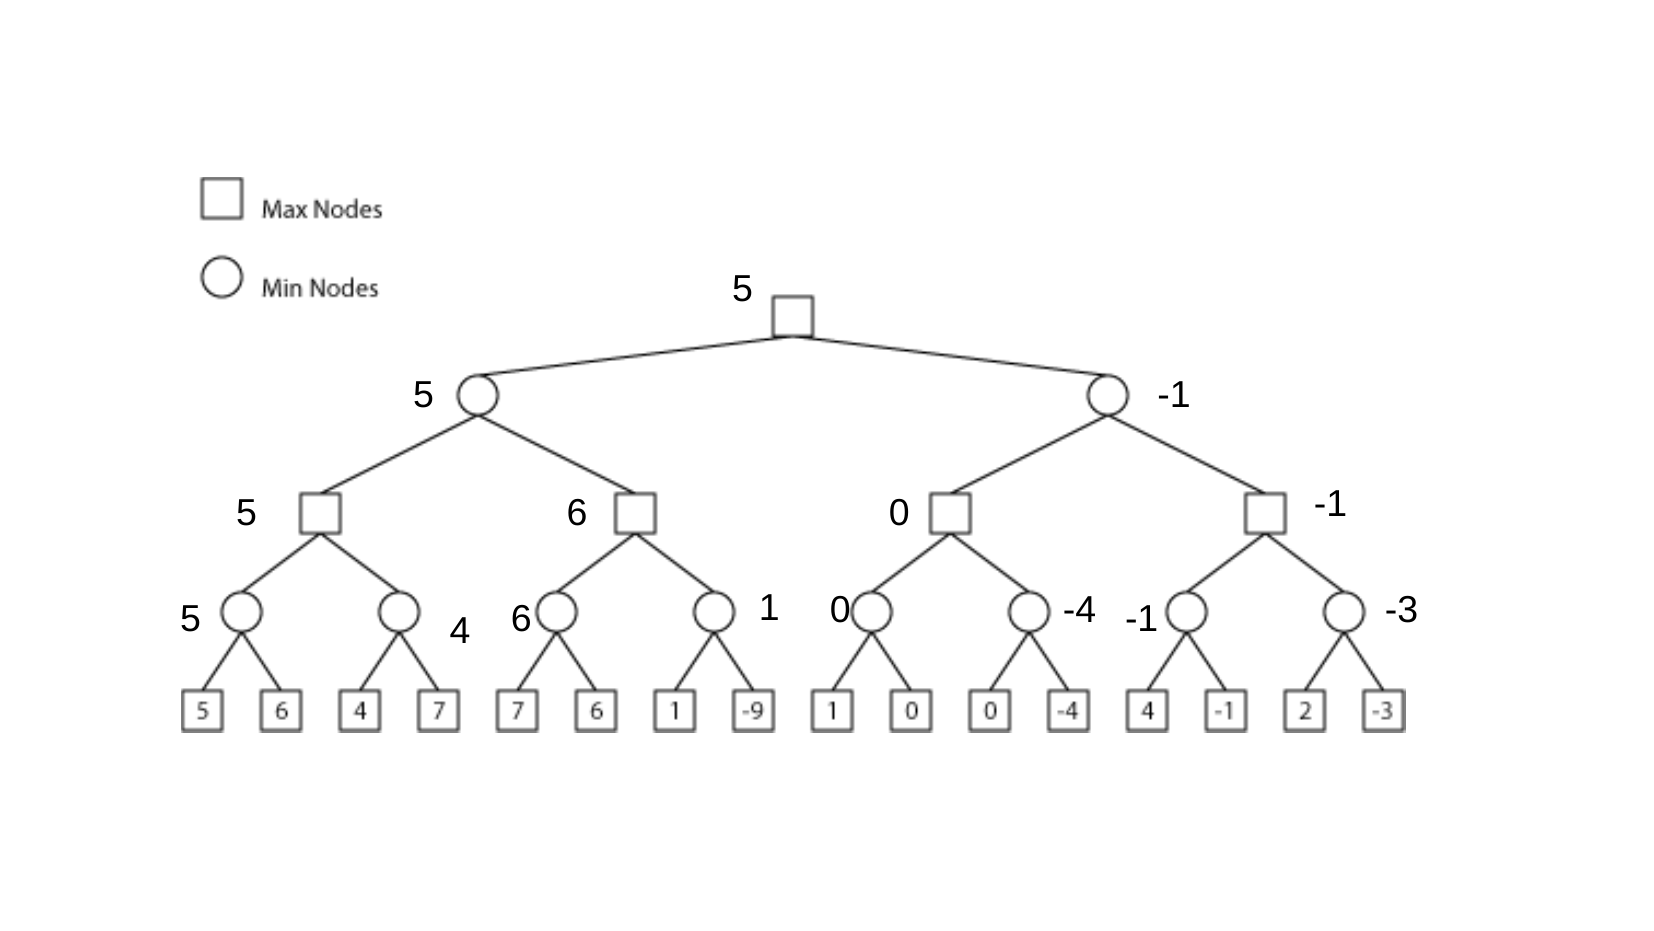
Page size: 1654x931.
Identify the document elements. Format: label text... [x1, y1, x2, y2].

text_box 6 [496, 590, 547, 648]
text_box 5 [221, 484, 272, 542]
text_box 0 [814, 580, 866, 638]
text_box 4 [434, 602, 486, 660]
text_box -4 [1048, 580, 1111, 638]
text_box -1 [1142, 366, 1206, 423]
text_box 6 [551, 484, 603, 542]
text_box 5 [717, 259, 768, 317]
text_box -1 [1110, 589, 1174, 647]
text_box -1 [1299, 474, 1363, 532]
text_box 1 [744, 578, 795, 636]
text_box 5 [165, 590, 216, 648]
text_box 5 [398, 366, 449, 423]
picture [181, 177, 1406, 733]
text_box 0 [874, 484, 925, 542]
text_box -3 [1370, 580, 1441, 680]
